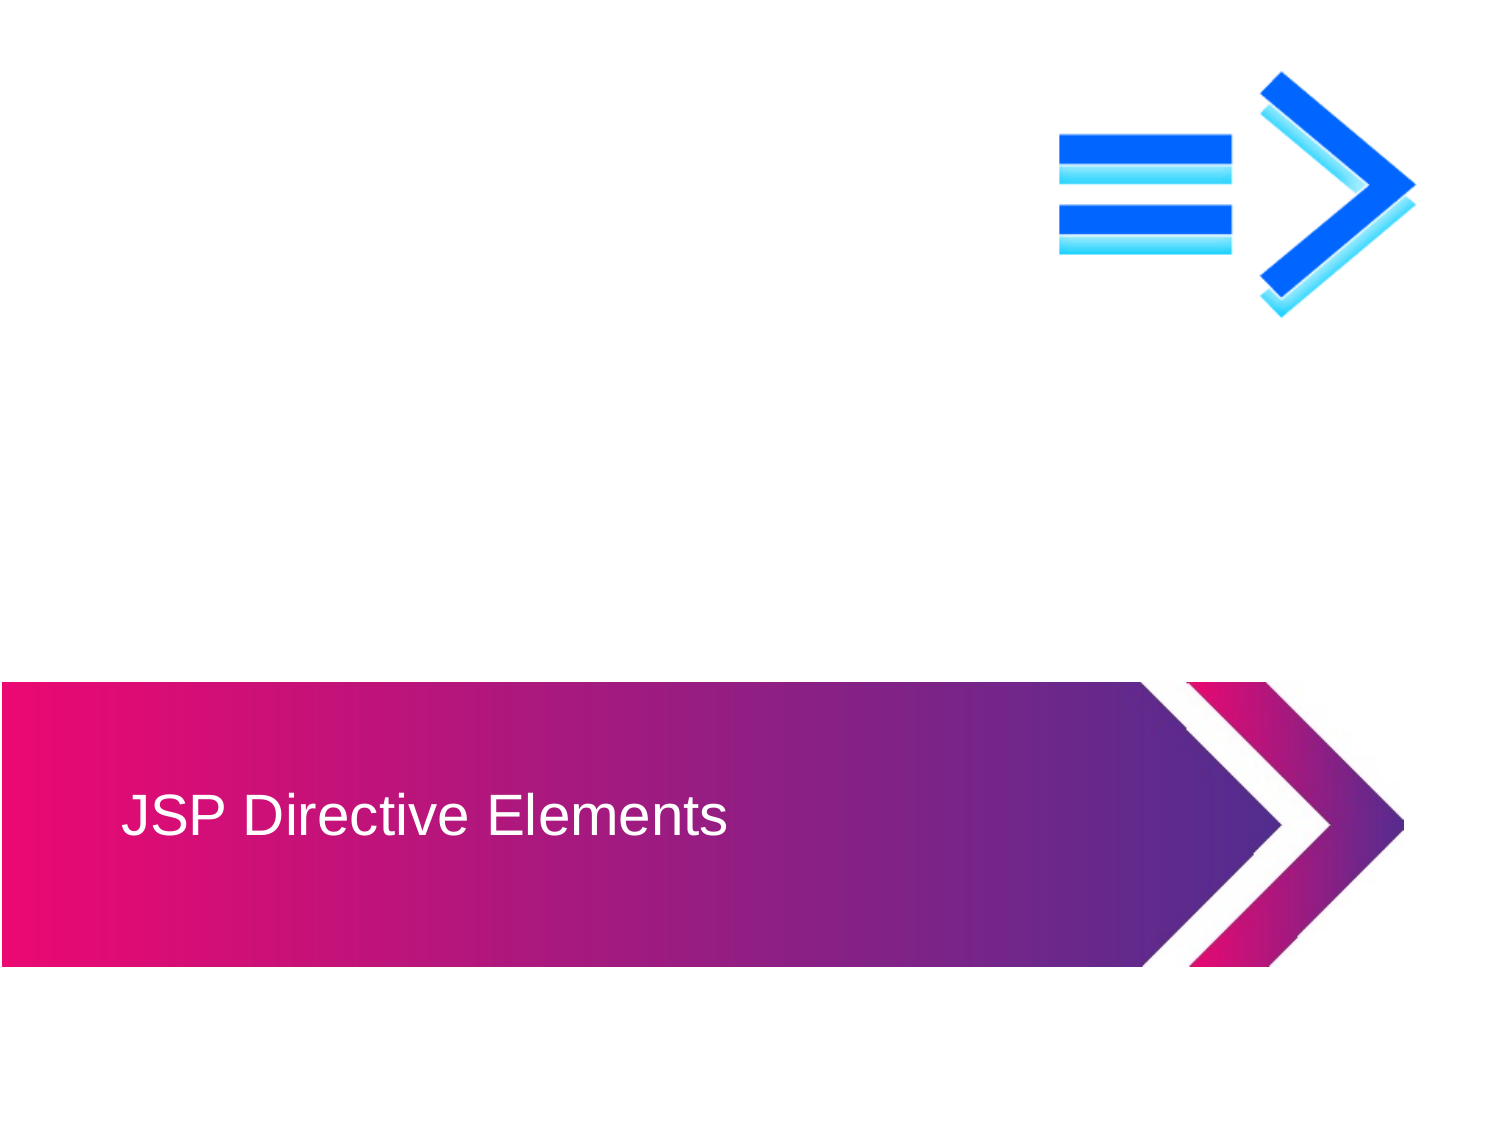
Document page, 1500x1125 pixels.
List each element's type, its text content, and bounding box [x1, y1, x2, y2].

picture [1058, 70, 1418, 319]
picture [2, 682, 1404, 967]
text_box JSP Directive Elements [106, 775, 804, 856]
